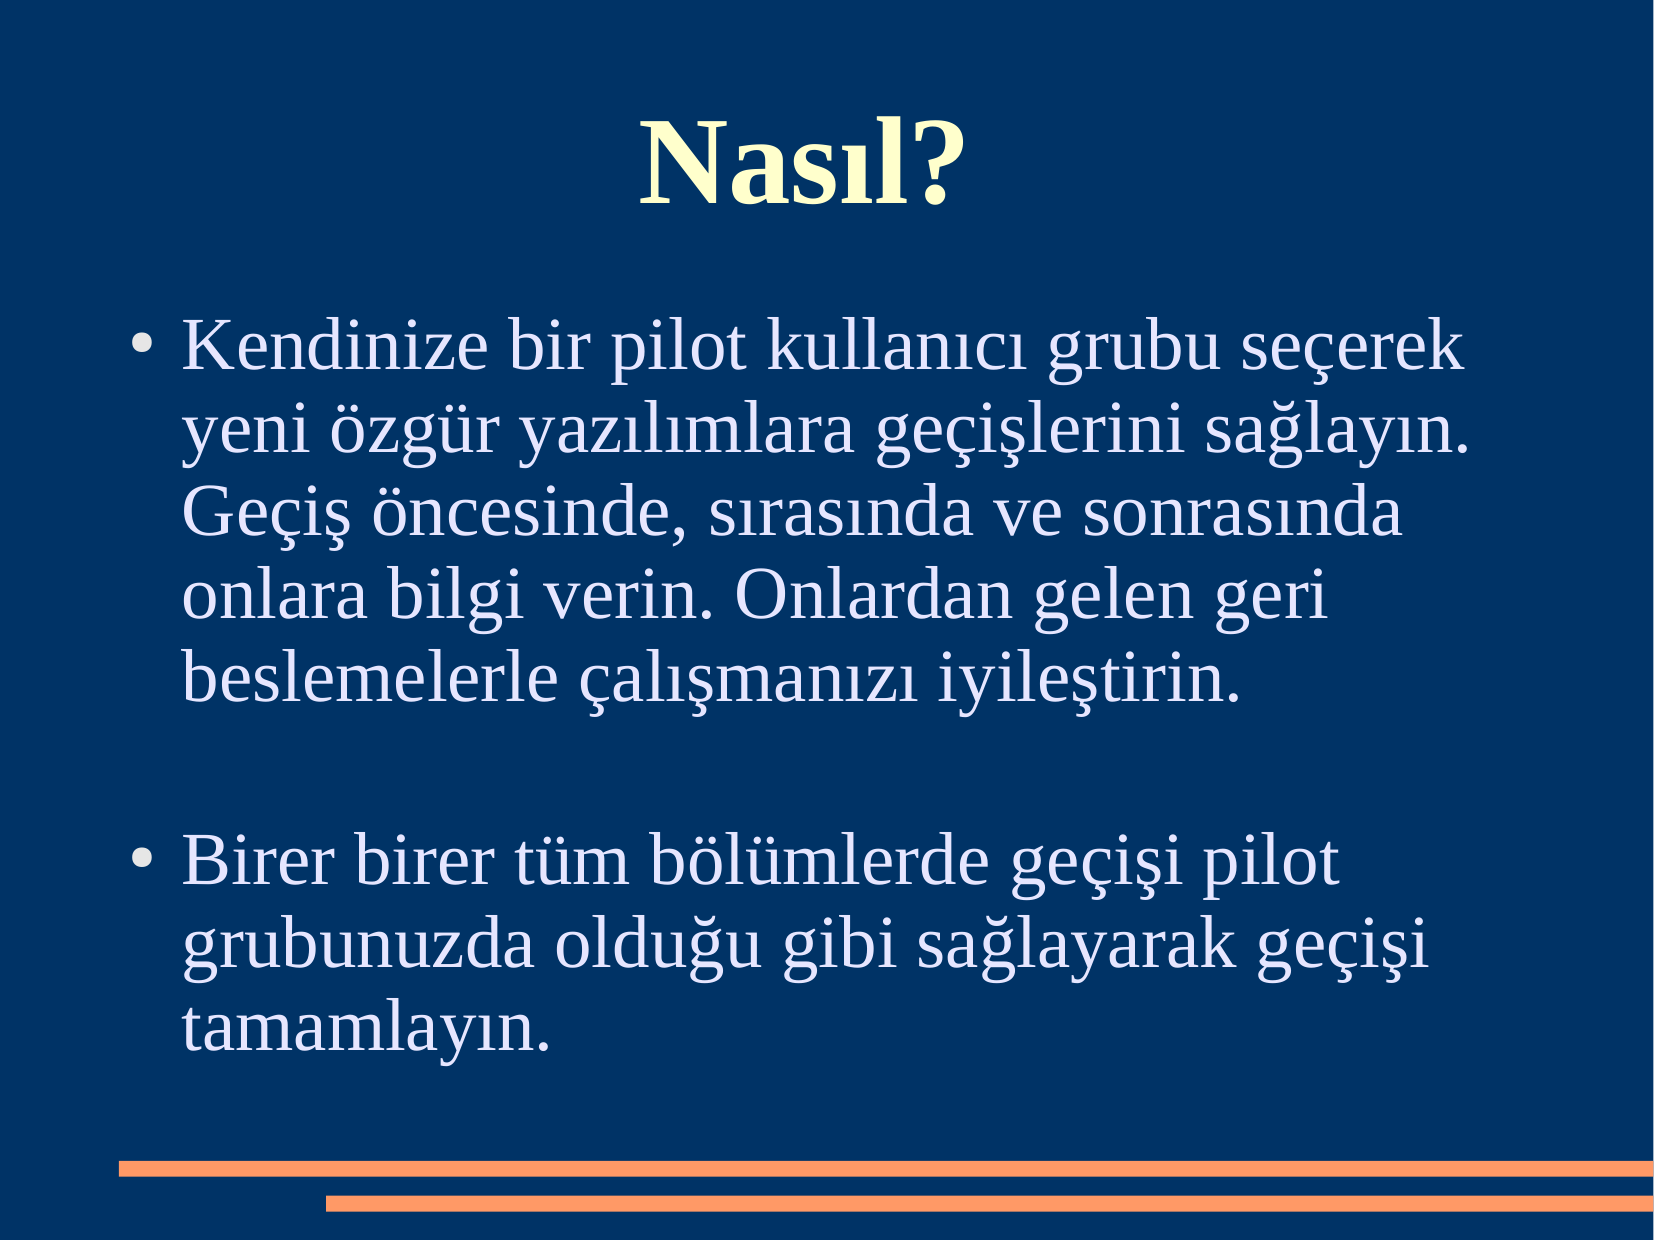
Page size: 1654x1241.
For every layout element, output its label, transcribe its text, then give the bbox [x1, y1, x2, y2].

list Kendinize bir pilot kullanıcı grubu seçerek yeni özgür yazılımlara geçişlerini sağlayın. Geçiş öncesinde, sırasında ve sonrasında onlara bilgi verin. Onlardan gelen geri beslemelerle çalışmanızı iyileştirin. Birer birer tüm bölümlerde geçişi pilot grubunuzda olduğu gibi sağlayarak geçişi tamamlayın. [111, 302, 1555, 1067]
title Nasıl? [87, 58, 1522, 266]
